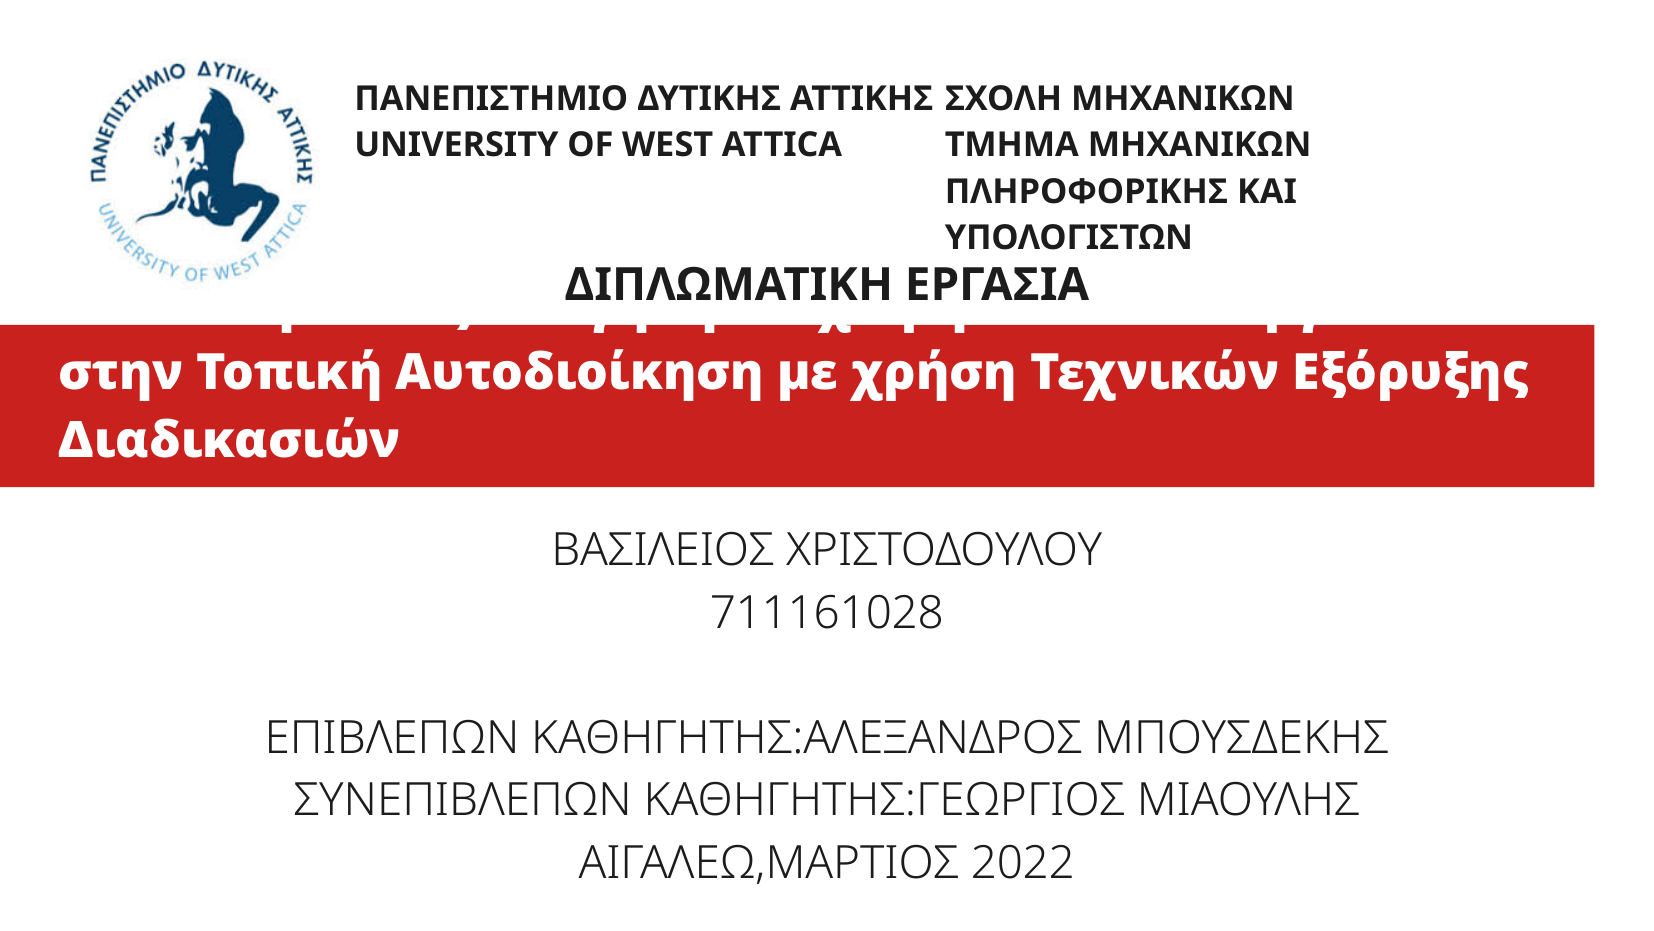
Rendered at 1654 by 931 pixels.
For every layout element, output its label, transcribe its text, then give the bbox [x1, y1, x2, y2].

text_box ΣΧΟΛΗ ΜΗΧΑΝΙΚΩΝ ΤΜΗΜΑ ΜΗΧΑΝΙΚΩΝ ΠΛΗΡΟΦΟΡΙΚΗΣ ΚΑΙ ΥΠΟΛΟΓΙΣΤΩΝ [1182, 73, 1506, 237]
text_box ΠΑΝΕΠΙΣΤΗΜΙΟ ΔΥΤΙΚΗΣ ΑΤΤΙΚΗΣ UNIVERSITY OF WEST ATTICA [354, 73, 1182, 237]
subtitle ΒΑΣΙΛΕΙΟΣ ΧΡΙΣΤΟΔΟΥΛΟΥ 711161028 ΕΠΙΒΛΕΠΩΝ ΚΑΘΗΓΗΤΗΣ:ΑΛΕΞΑΝΔΡΟΣ ΜΠΟΥΣΔΕΚΗΣ ΣΥΝΕΠΙΒΛΕΠΩΝ ΚΑΘΗΓΗΤΗΣ:ΓΕΩΡΓΙΟΣ ΜΙΑΟΥΛΗΣ ΑΙΓΑΛΕΩ,ΜΑΡΤΙΟΣ 2022 [88, 516, 1565, 827]
picture [59, 29, 341, 311]
text_box ΔΙΠΛΩΜΑΤΙΚΗ ΕΡΓΑΣΙΑ [561, 250, 1093, 325]
title Ανάλυση και Αξιολόγηση Επιχειρησιακών Διεργασιών στην Τοπική Αυτοδιοίκηση με χρήση Τεχνικών Εξόρυξης Διαδικασιών [59, 354, 1565, 473]
